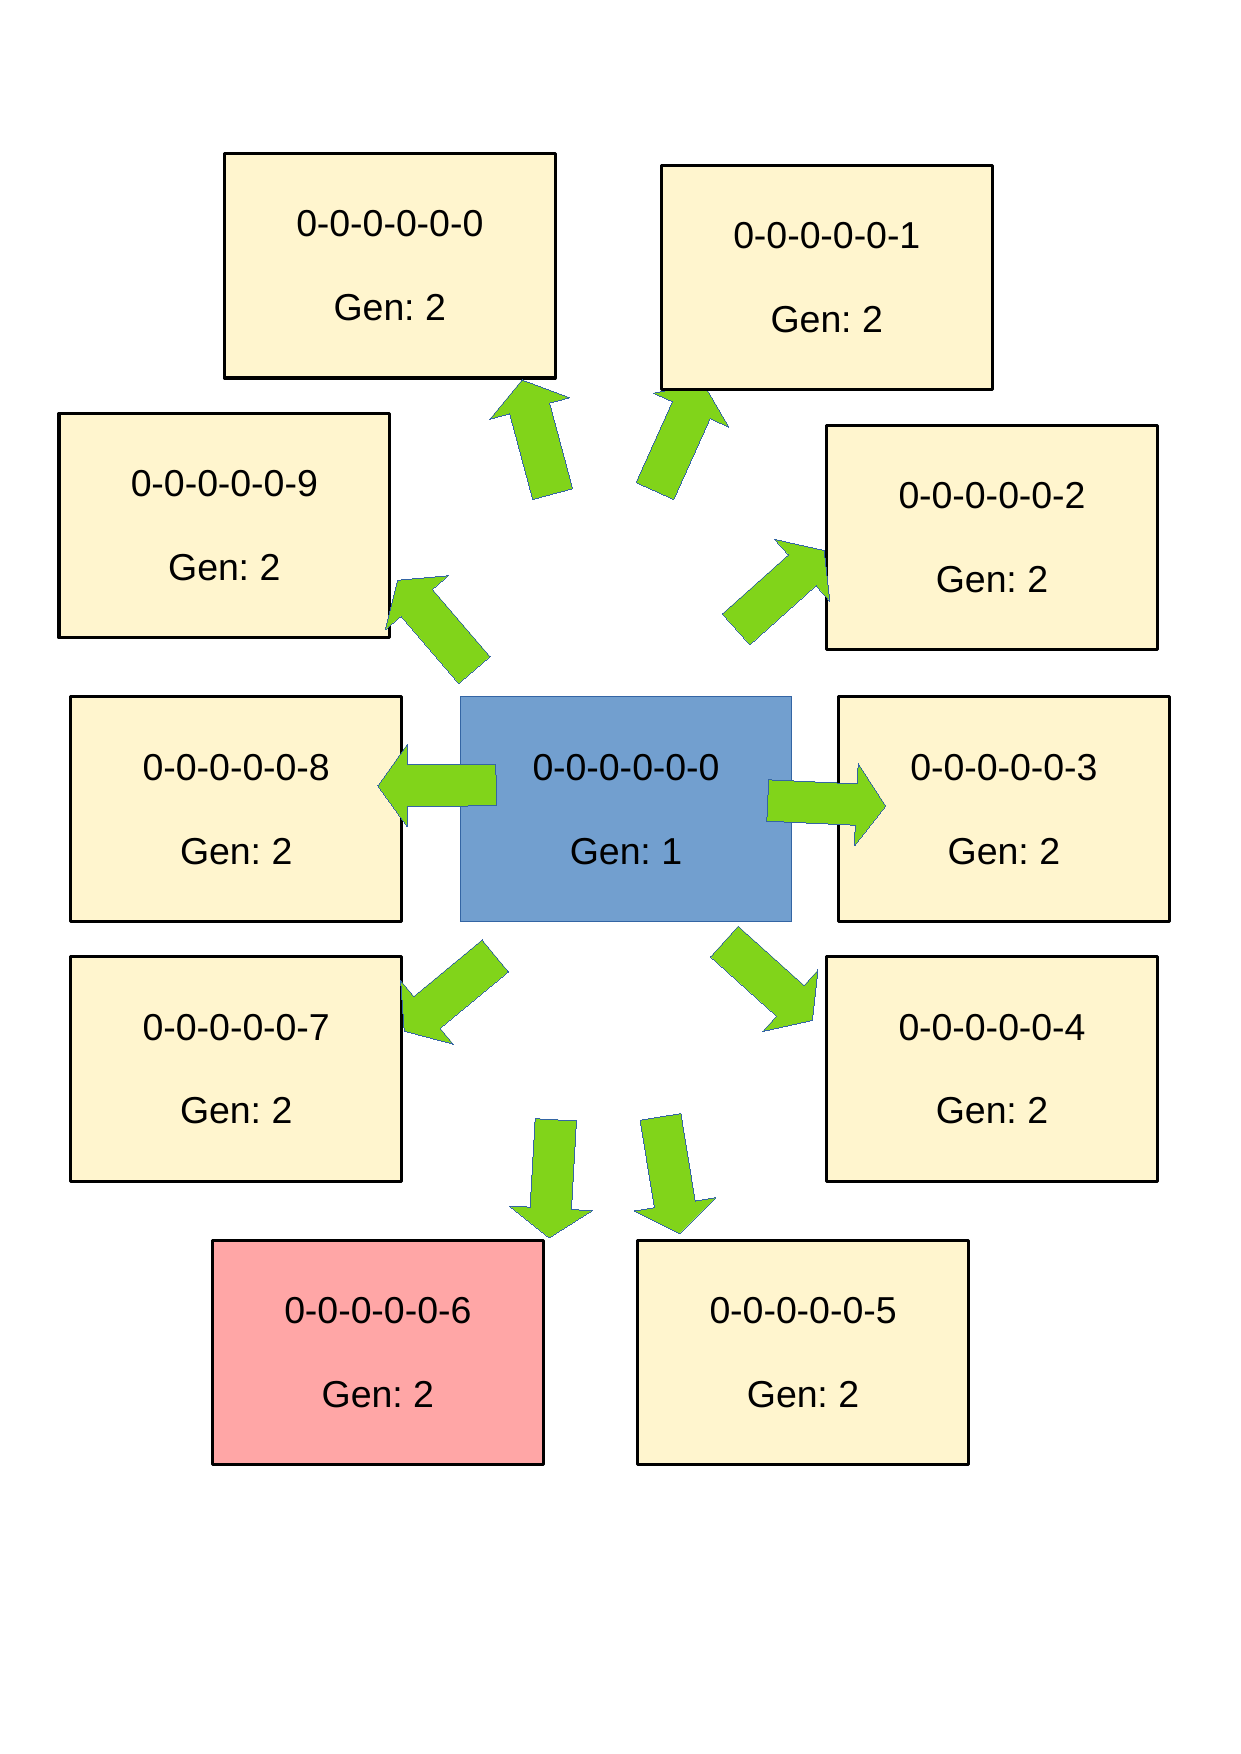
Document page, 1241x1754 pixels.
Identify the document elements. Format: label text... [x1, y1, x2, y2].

text_box 0-0-0-0-0-2 Gen: 2 [826, 425, 1158, 650]
text_box [636, 390, 729, 500]
text_box 0-0-0-0-0-5 Gen: 2 [637, 1240, 969, 1465]
text_box 0-0-0-0-0-0 Gen: 2 [224, 153, 556, 378]
text_box 0-0-0-0-0-4 Gen: 2 [826, 956, 1158, 1182]
text_box 0-0-0-0-0-3 Gen: 2 [838, 696, 1170, 922]
text_box [722, 539, 830, 645]
text_box [400, 939, 509, 1045]
text_box [385, 575, 491, 684]
text_box 0-0-0-0-0-0 Gen: 1 [460, 696, 792, 922]
text_box [377, 744, 497, 827]
text_box [634, 1113, 716, 1234]
text_box 0-0-0-0-0-9 Gen: 2 [59, 413, 390, 638]
text_box [509, 1118, 593, 1238]
text_box [766, 763, 886, 846]
text_box 0-0-0-0-0-1 Gen: 2 [661, 165, 993, 390]
text_box [489, 379, 573, 500]
text_box 0-0-0-0-0-7 Gen: 2 [70, 956, 402, 1182]
text_box [710, 926, 818, 1032]
text_box 0-0-0-0-0-6 Gen: 2 [212, 1240, 544, 1465]
text_box 0-0-0-0-0-8 Gen: 2 [70, 696, 402, 922]
